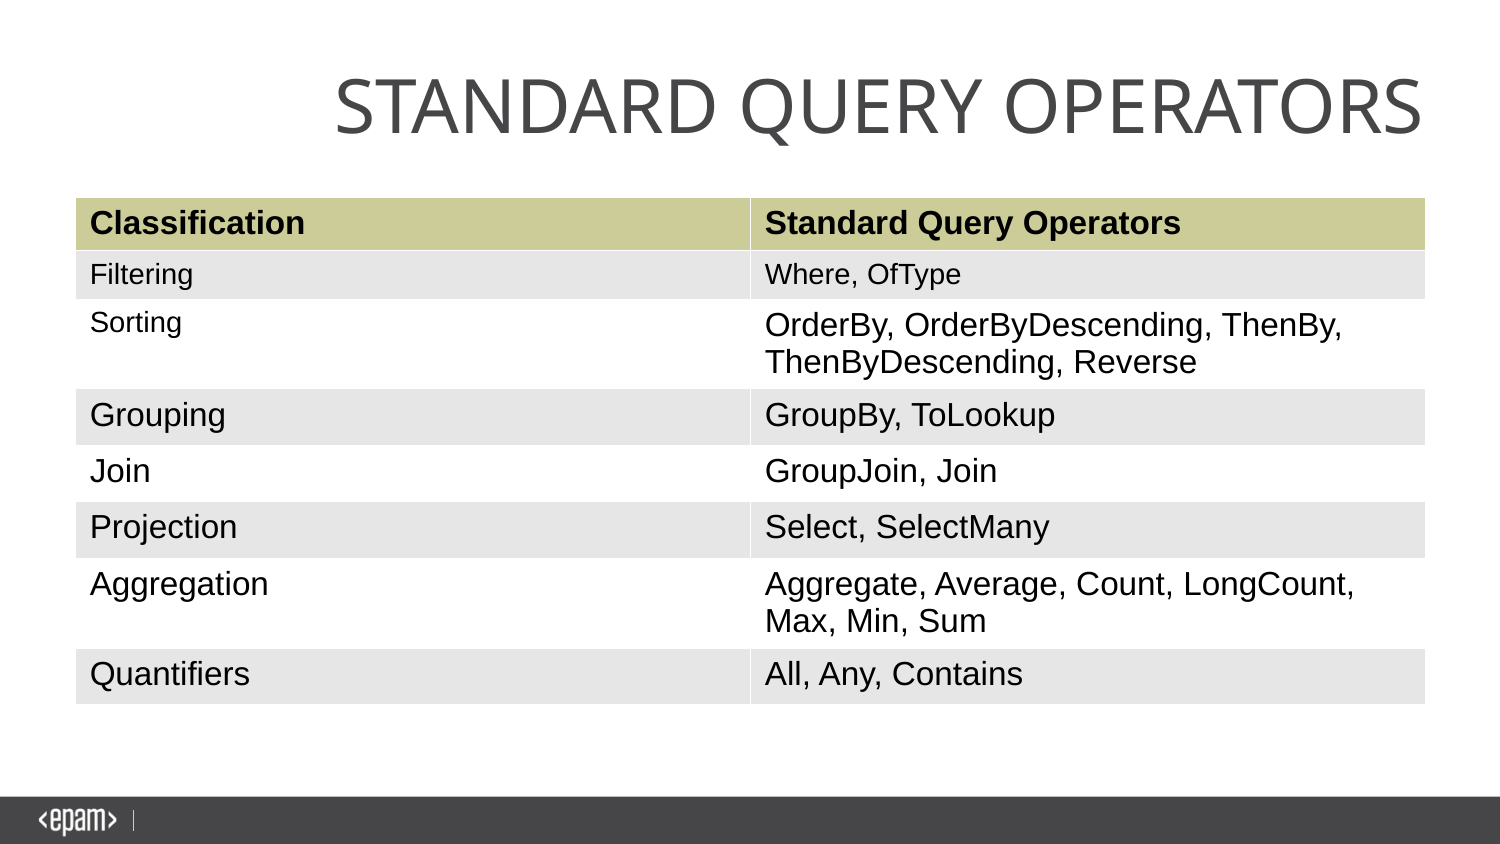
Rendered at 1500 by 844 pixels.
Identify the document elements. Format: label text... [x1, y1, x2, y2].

table_cell GroupJoin, Join [751, 446, 1425, 501]
table_cell All, Any, Contains [751, 649, 1425, 704]
table_cell Aggregate, Average, Count, LongCount, Max, Min, Sum [751, 559, 1425, 648]
table_cell Aggregation [76, 559, 750, 648]
table_cell GroupBy, ToLookup [751, 389, 1425, 445]
table_cell OrderBy, OrderByDescending, ThenBy, ThenByDescending, Reverse [751, 300, 1425, 388]
table_cell Sorting [76, 300, 750, 388]
table_cell Projection [76, 502, 750, 558]
table_cell Grouping [76, 389, 750, 445]
table_header Standard Query Operators [751, 198, 1425, 250]
picture [38, 808, 117, 837]
table_cell Quantifiers [76, 649, 750, 704]
table_header Classification [76, 198, 750, 250]
table_cell Filtering [76, 251, 750, 299]
title STANDARD QUERY OPERATORS [75, 33, 1425, 175]
table_cell Where, OfType [751, 251, 1425, 299]
table_cell Join [76, 446, 750, 501]
table_cell Select, SelectMany [751, 502, 1425, 558]
